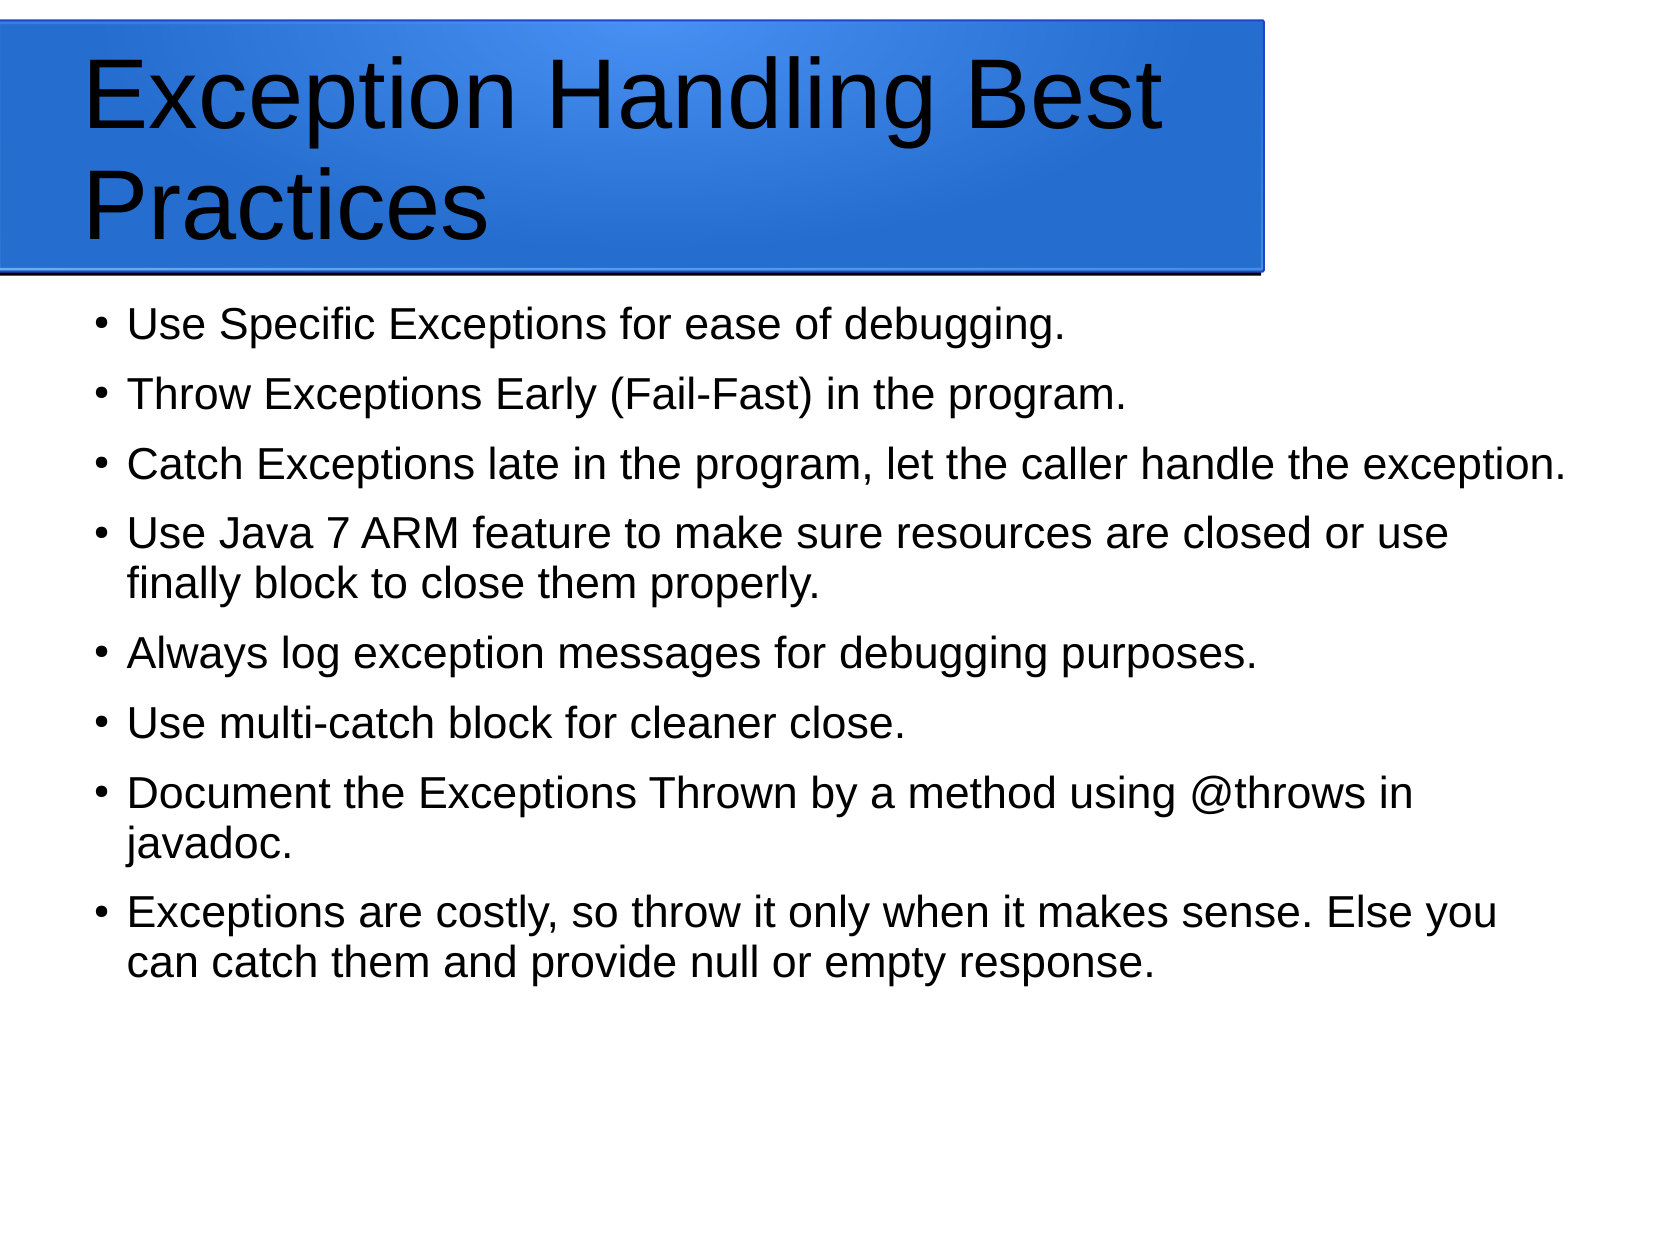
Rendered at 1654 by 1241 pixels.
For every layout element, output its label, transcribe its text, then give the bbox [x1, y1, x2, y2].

list Use Specific Exceptions for ease of debugging. Throw Exceptions Early (Fail-Fast) in the program. Catch Exceptions late in the program, let the caller handle the exception. Use Java 7 ARM feature to make sure resources are closed or use finally block to close them properly. Always log exception messages for debugging purposes. Use multi-catch block for cleaner close. Document the Exceptions Thrown by a method using @throws in javadoc. Exceptions are costly, so throw it only when it makes sense. Else you can catch them and provide null or empty response. [82, 299, 1571, 1019]
title Exception Handling Best Practices [82, 38, 1235, 261]
